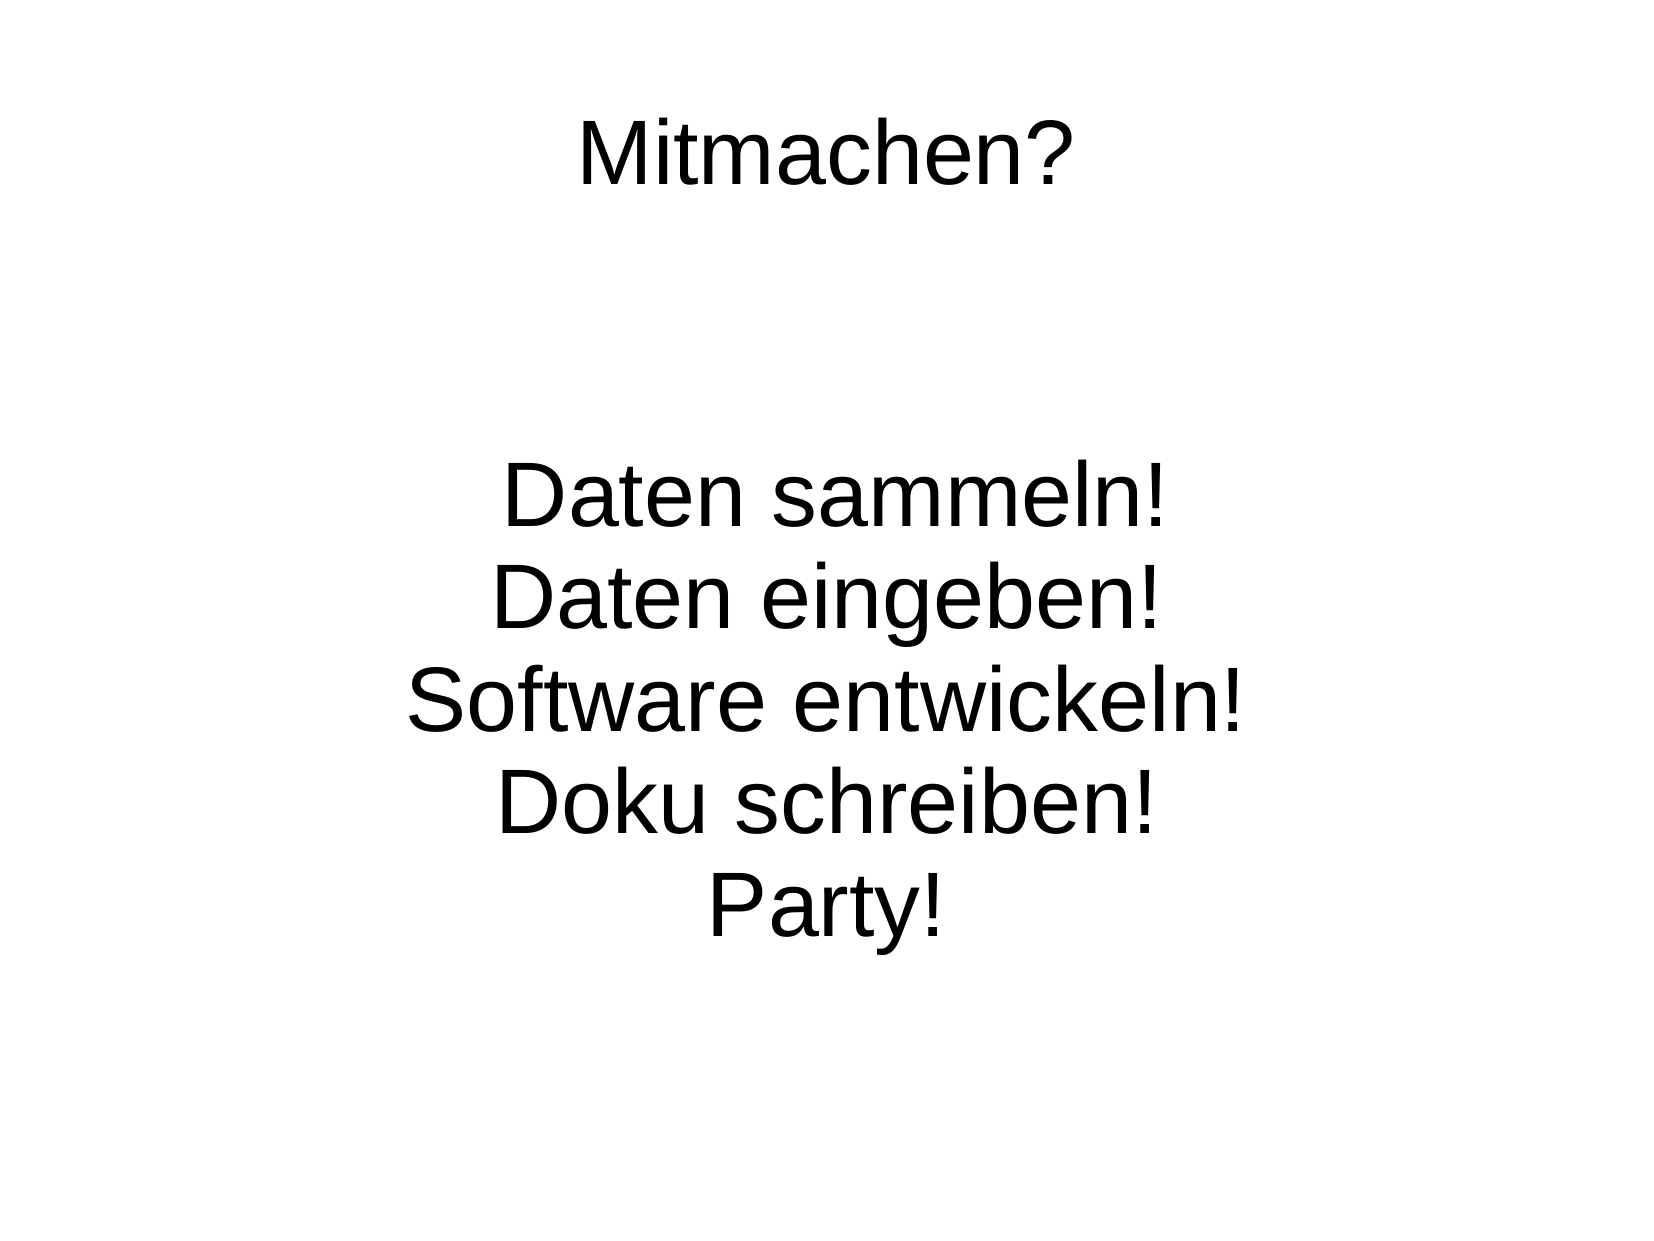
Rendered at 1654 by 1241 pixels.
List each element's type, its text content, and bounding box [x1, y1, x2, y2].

subtitle Daten sammeln! Daten eingeben! Software entwickeln! Doku schreiben! Party! [82, 290, 1571, 1109]
title Mitmachen? [82, 49, 1571, 257]
